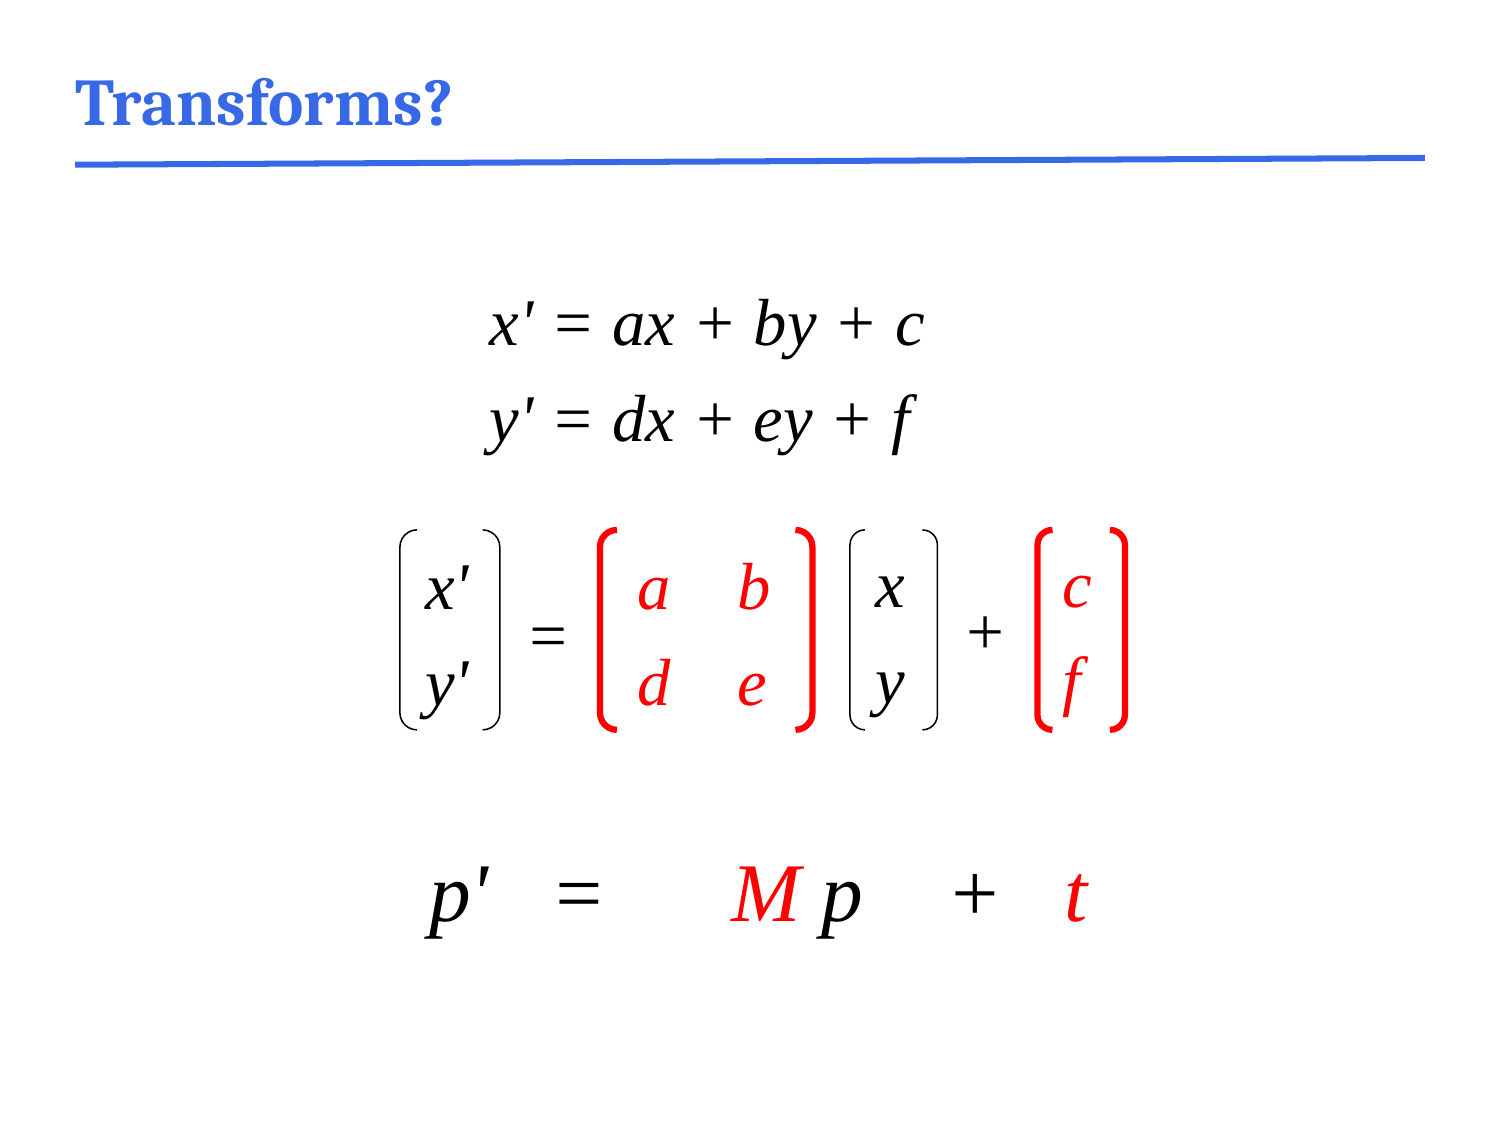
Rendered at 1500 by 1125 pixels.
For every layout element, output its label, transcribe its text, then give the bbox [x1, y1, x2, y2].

text_box x' = ax + by + c y' = dx + ey + f [490, 278, 940, 456]
text_box x' y' [425, 542, 488, 719]
text_box x y [875, 541, 936, 718]
text_box p' = M p + t [414, 829, 1104, 946]
text_box c f [1062, 541, 1100, 718]
text_box + [962, 587, 1013, 668]
title Transforms? [75, 9, 1351, 198]
text_box = [524, 592, 575, 673]
text_box a b d e [637, 542, 775, 719]
